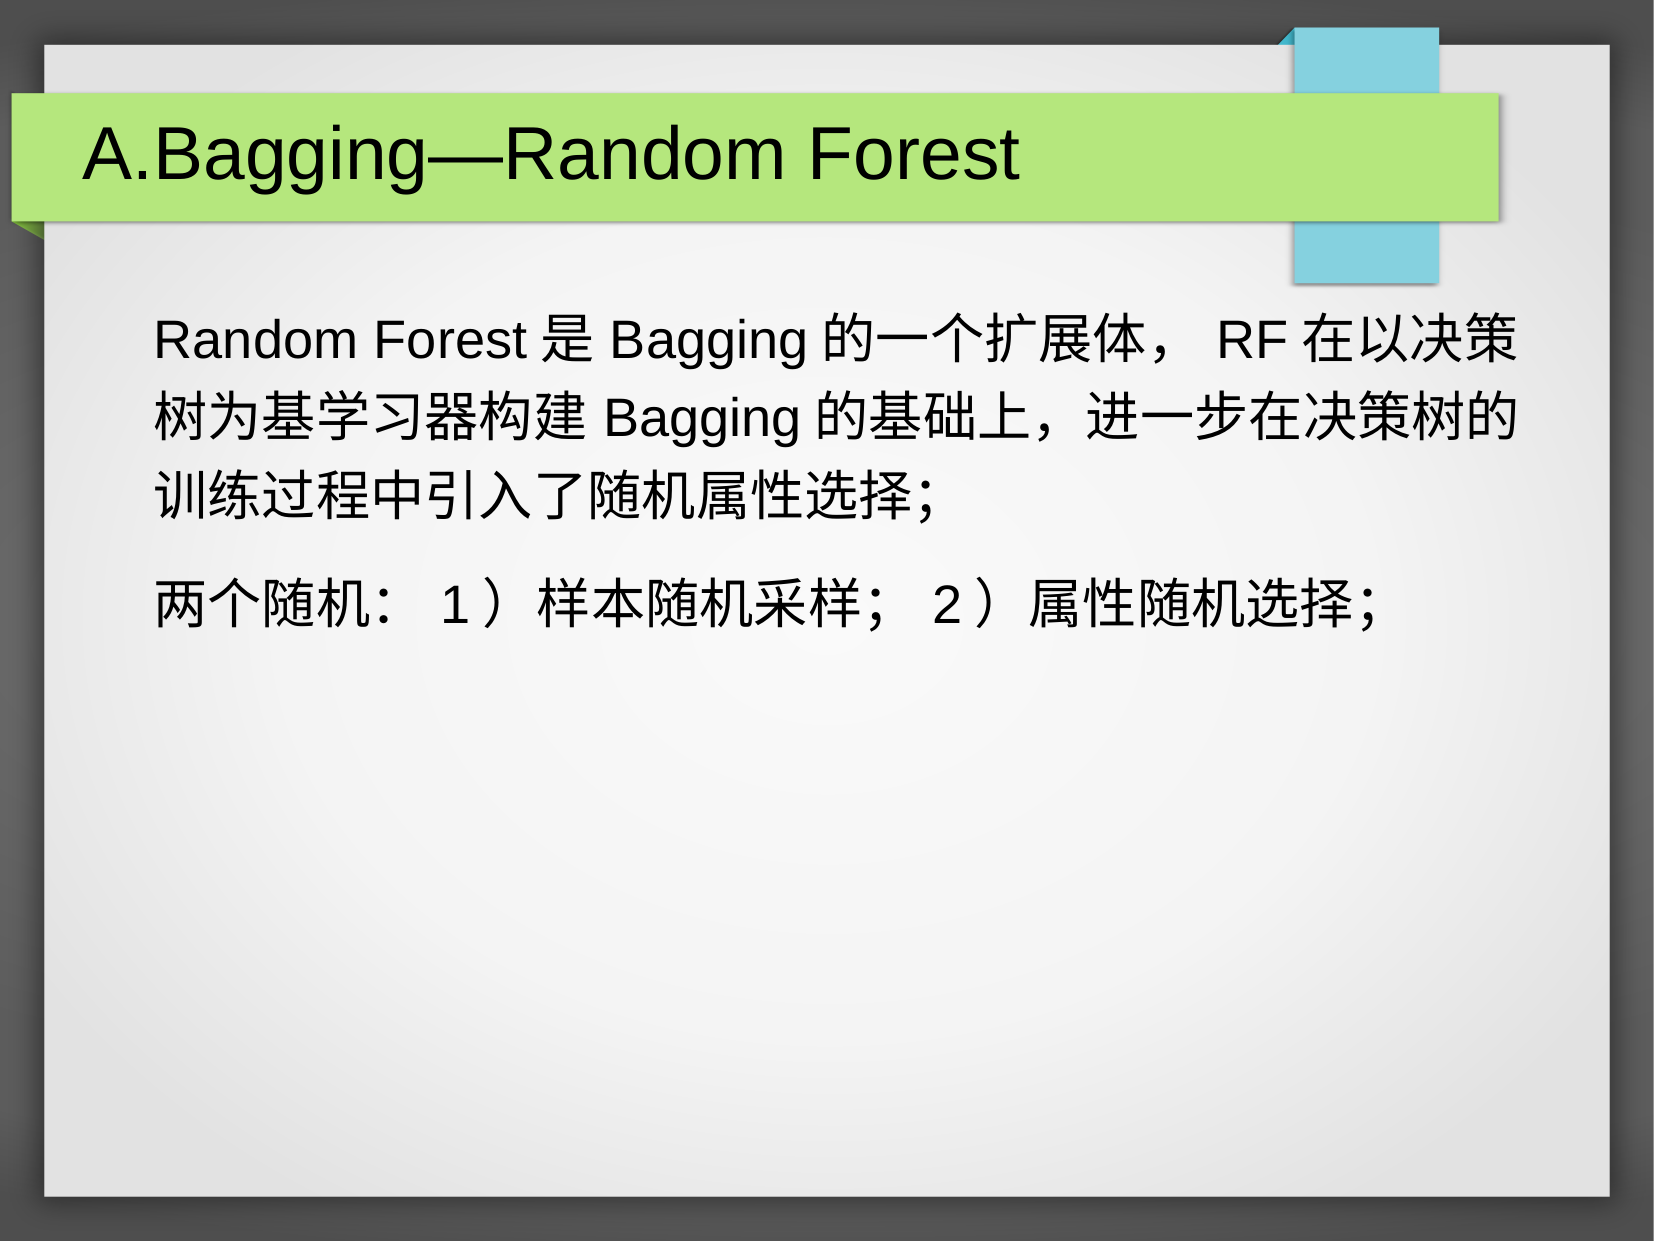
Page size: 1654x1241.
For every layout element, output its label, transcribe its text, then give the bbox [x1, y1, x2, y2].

picture [0, 0, 1654, 1241]
list Random Forest是Bagging的一个扩展体，RF在以决策树为基学习器构建Bagging的基础上，进一步在决策树的训练过程中引入了随机属性选择； 两个随机：1）样本随机采样；2）属性随机选择； [82, 295, 1571, 1015]
title A.Bagging—Random Forest [82, 94, 1264, 213]
